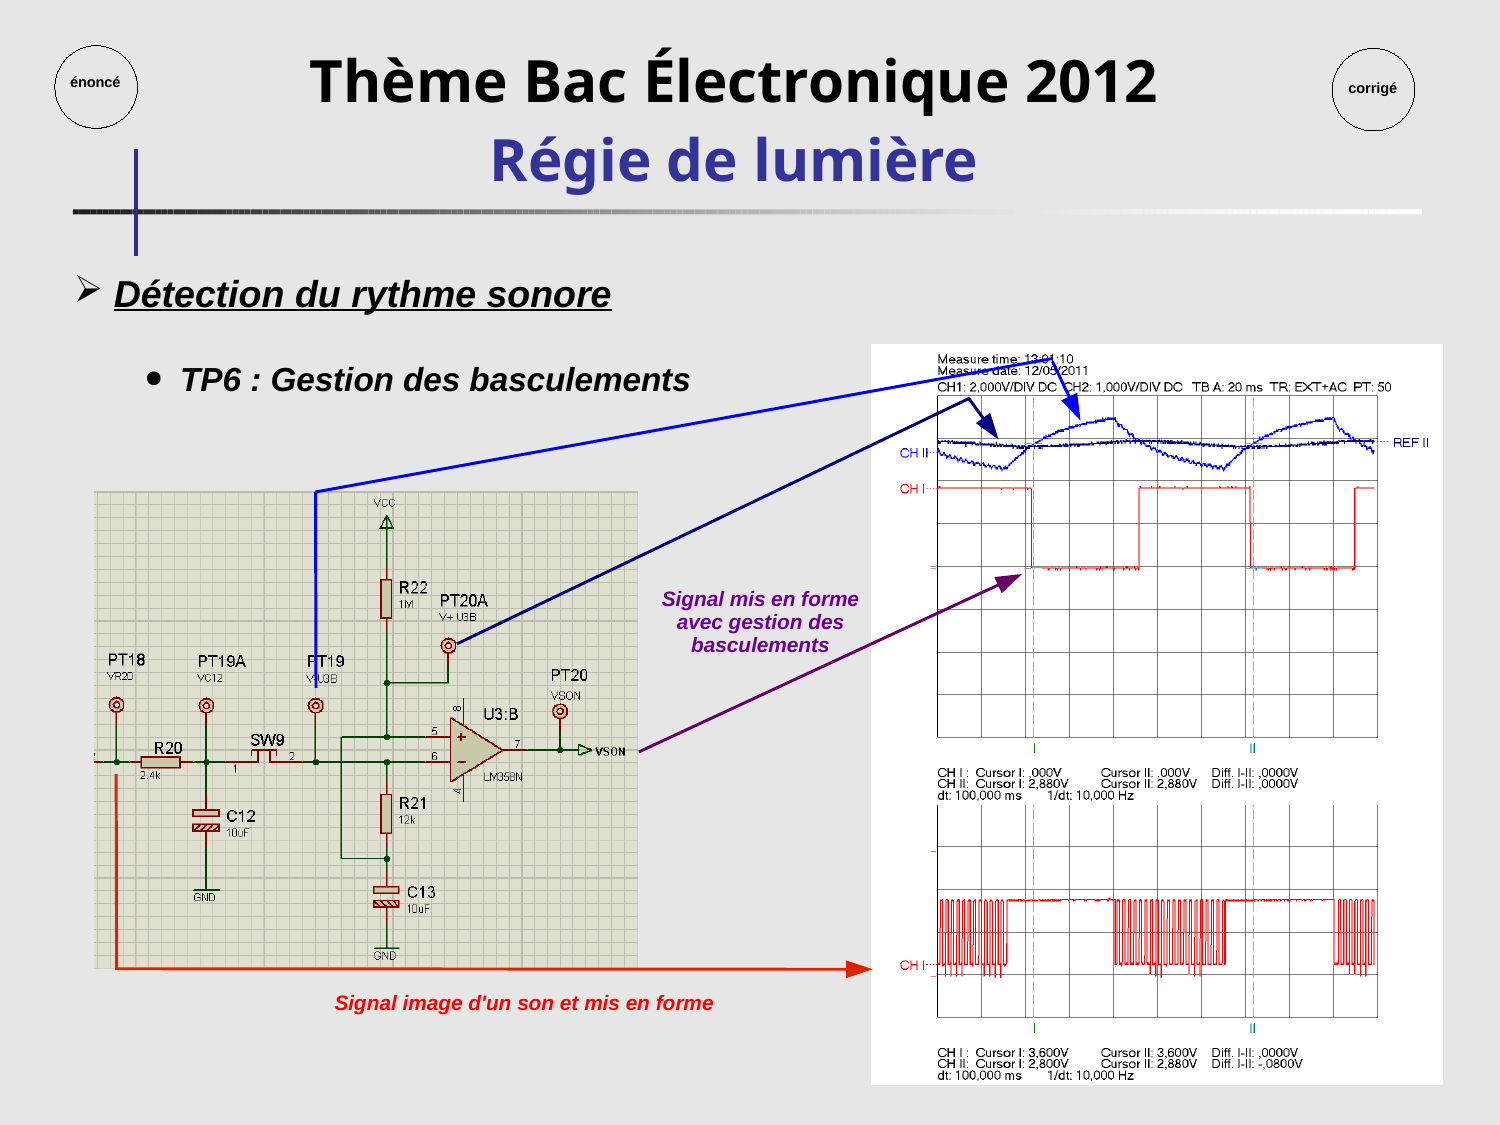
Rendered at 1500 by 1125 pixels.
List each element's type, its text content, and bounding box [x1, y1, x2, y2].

text_box Signal mis en forme avec gestion des basculements [623, 580, 898, 671]
text_box énoncé [53, 66, 138, 99]
text_box Signal image d'un son et mis en forme [291, 983, 757, 1023]
text_box TP6 : Gestion des basculements [94, 354, 749, 407]
picture [871, 344, 1443, 1085]
text_box corrigé [1330, 72, 1415, 105]
text_box Détection du rythme sonore [59, 265, 684, 366]
picture [94, 491, 638, 969]
text_box Thème Bac Électronique 2012 Régie de lumière [263, 32, 1206, 190]
text_box [138, 209, 1422, 215]
text_box [72, 209, 134, 215]
